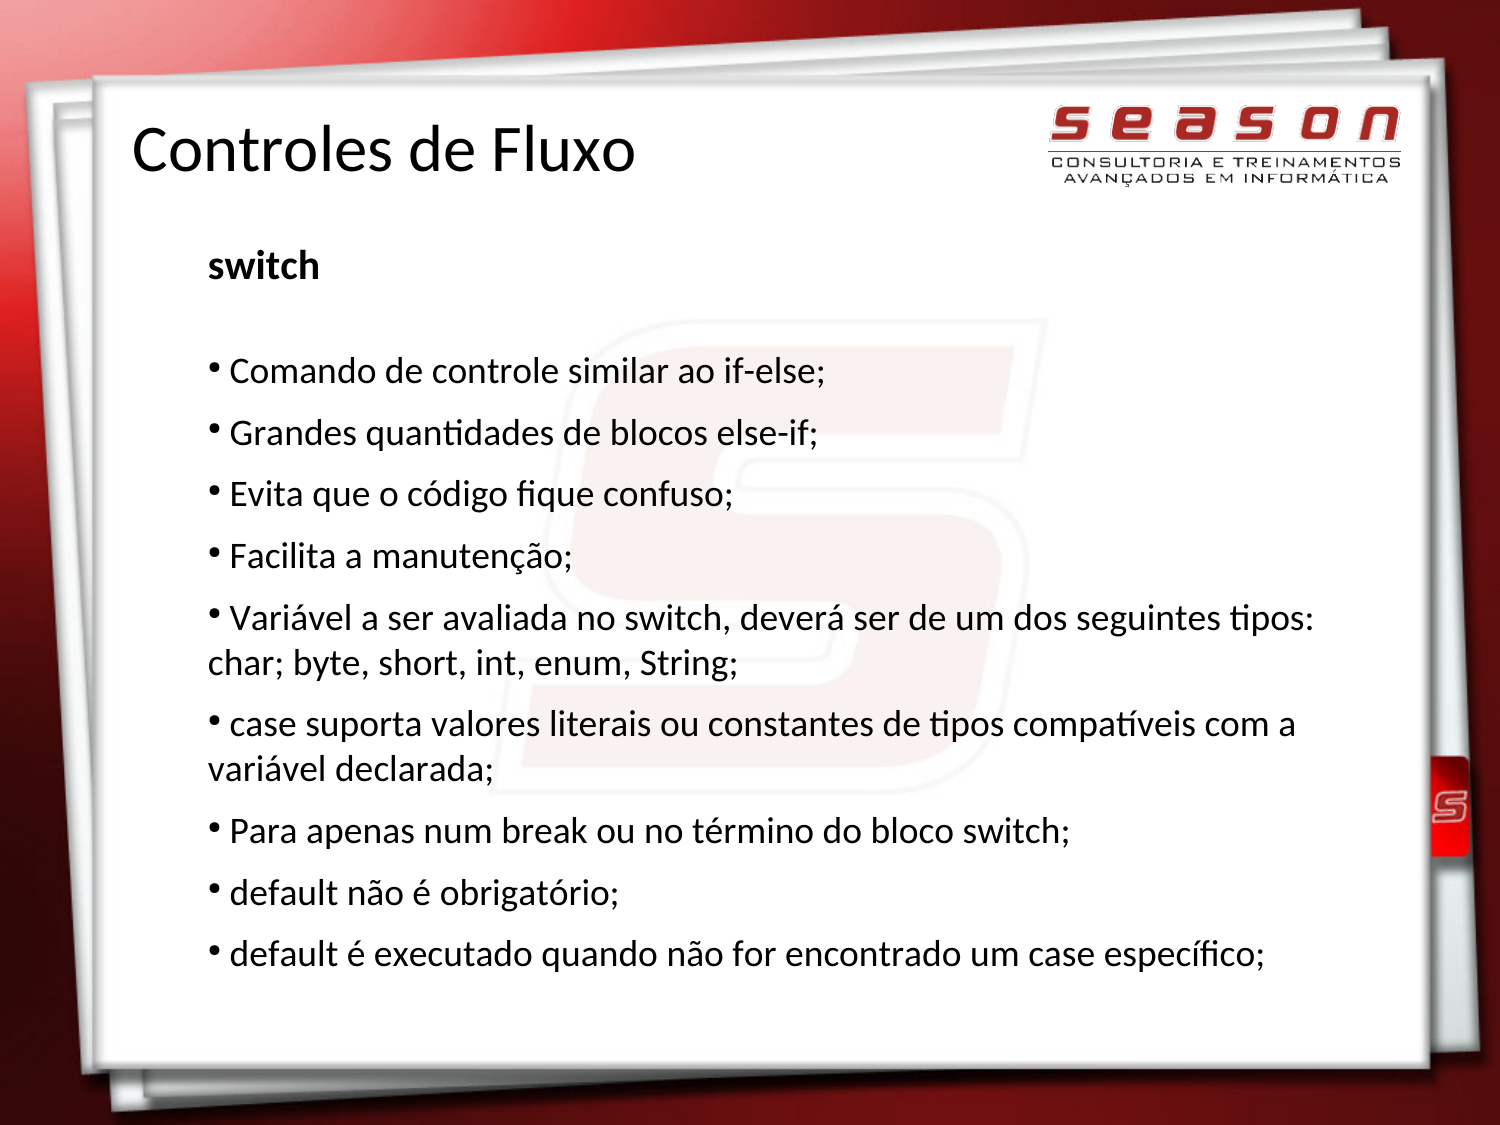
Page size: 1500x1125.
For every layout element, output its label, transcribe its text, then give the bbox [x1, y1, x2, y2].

picture [0, 0, 1500, 1125]
title Controles de Fluxo [118, 33, 1394, 257]
text_box Comando de controle similar ao if-else; Grandes quantidades de blocos else-if; Evita que o código fique confuso; Facilita a manutenção; Variável a ser avaliada no switch, deverá ser de um dos seguintes tipos: char; byte, short, int, enum, String; case suporta valores literais ou constantes de tipos compatíveis com a variável declarada; Para apenas num break ou no término do bloco switch; default não é obrigatório; default é executado quando não for encontrado um case específico; [207, 323, 1328, 997]
text_box switch [207, 231, 1328, 296]
